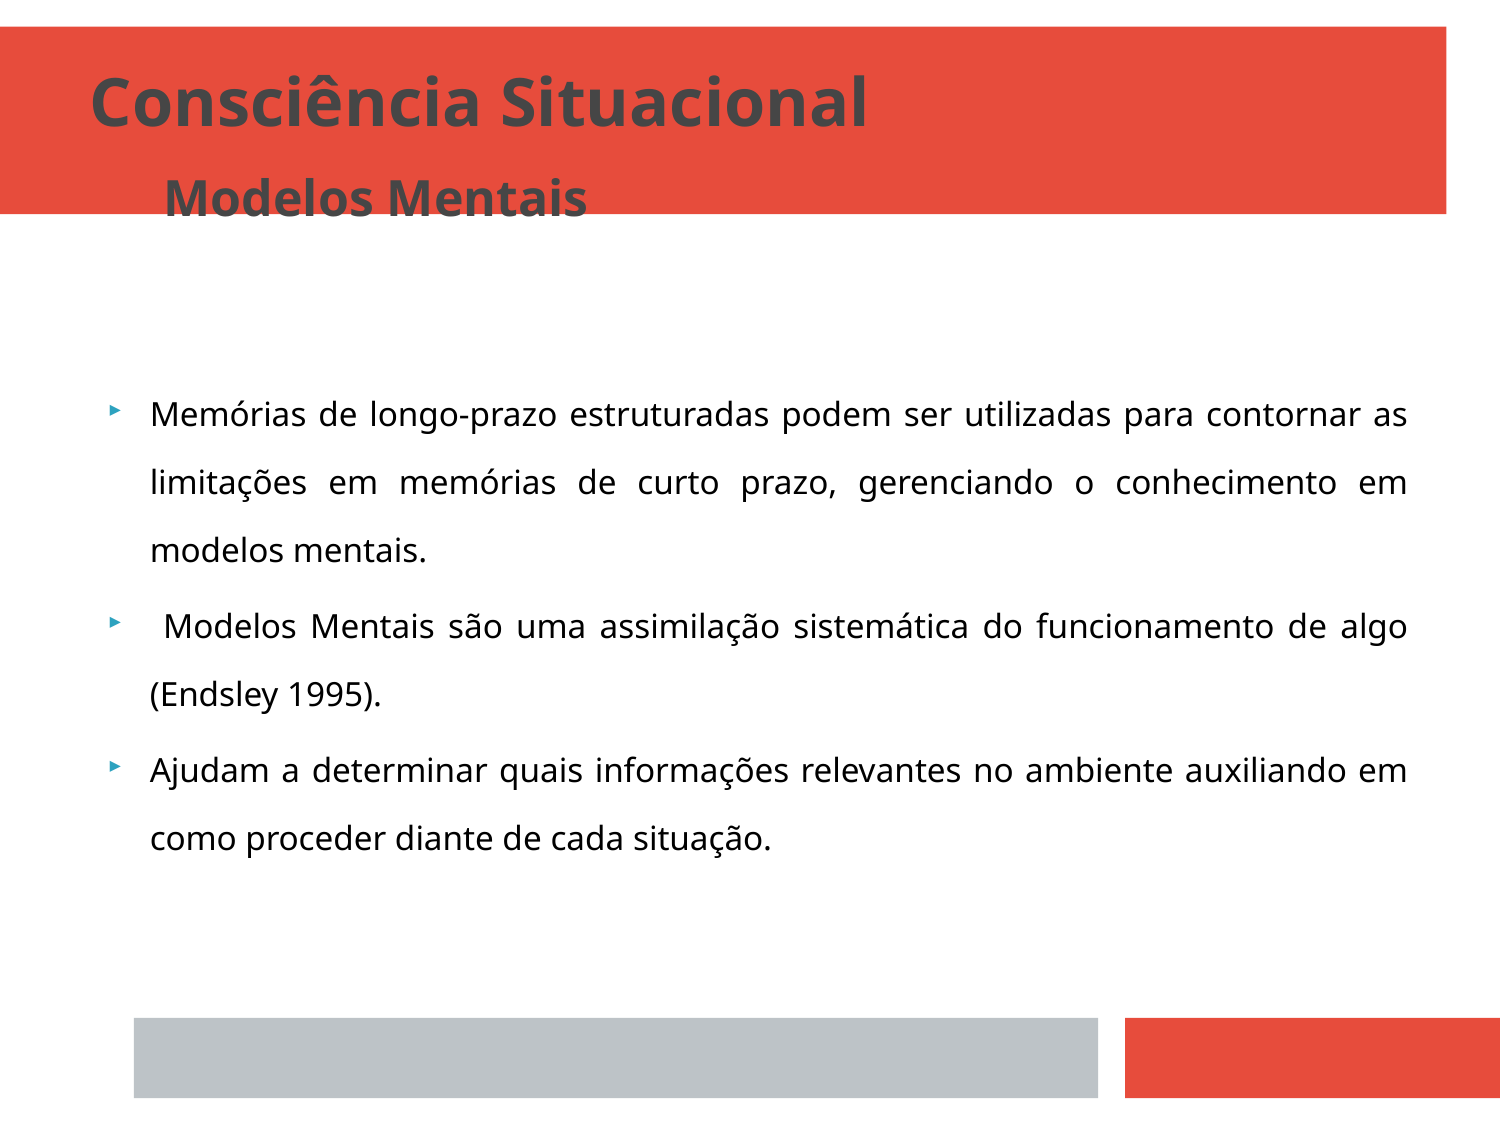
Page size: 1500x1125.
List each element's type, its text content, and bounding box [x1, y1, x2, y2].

list Memórias de longo-prazo estruturadas podem ser utilizadas para contornar as limitações em memórias de curto prazo, gerenciando o conhecimento em modelos mentais. Modelos Mentais são uma assimilação sistemática do funcionamento de algo (Endsley 1995). Ajudam a determinar quais informações relevantes no ambiente auxiliando em como proceder diante de cada situação. [75, 247, 1425, 986]
title Consciência Situacional Modelos Mentais [75, 45, 1425, 247]
